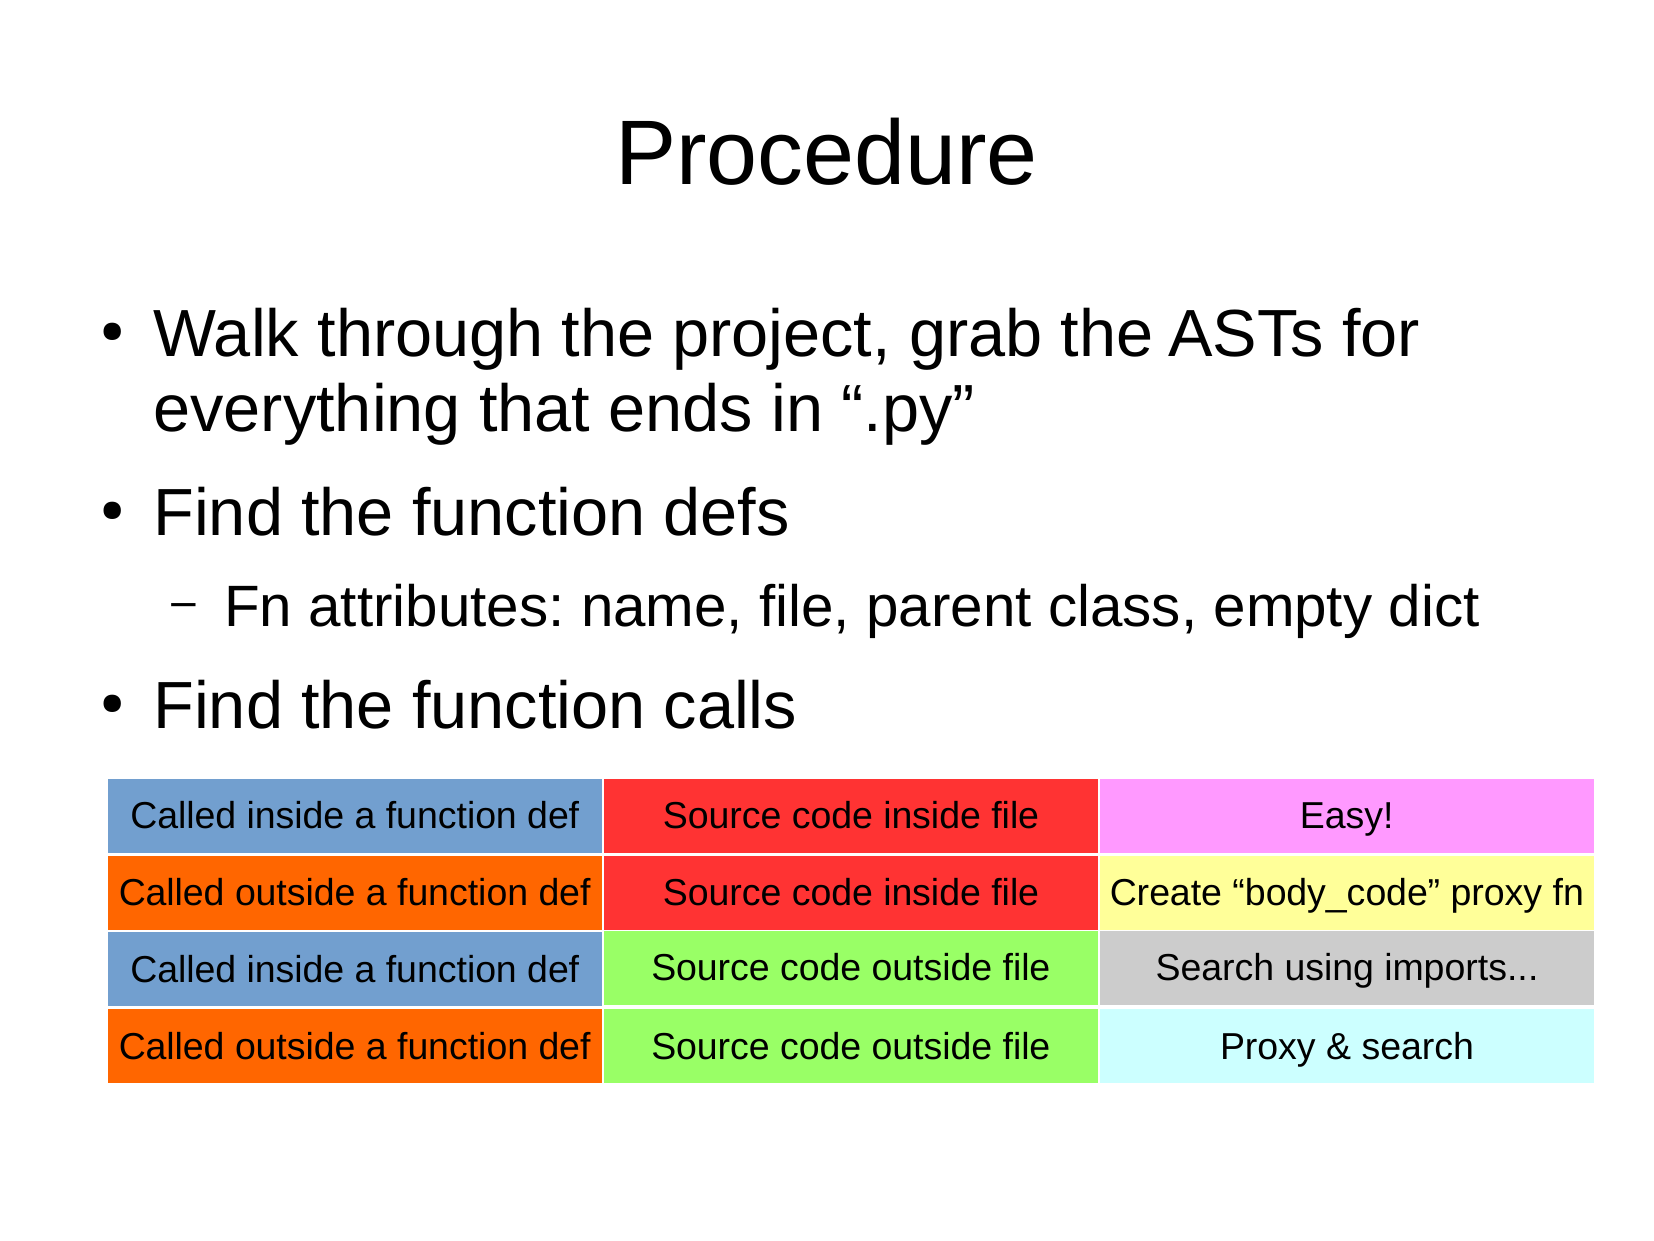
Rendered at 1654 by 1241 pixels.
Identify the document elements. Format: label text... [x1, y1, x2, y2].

text_box Easy! [1099, 778, 1595, 854]
text_box Source code outside file [603, 1008, 1099, 1084]
text_box Source code inside file [603, 855, 1099, 931]
list Walk through the project, grab the ASTs for everything that ends in “.py” Find the function defs Fn attributes: name, file, parent class, empty dict Find the function calls [82, 296, 1571, 1016]
title Procedure [82, 49, 1571, 257]
text_box Proxy & search [1099, 1008, 1595, 1084]
text_box Called inside a function def [107, 778, 603, 854]
text_box Search using imports... [1099, 931, 1595, 1006]
text_box Called inside a function def [107, 931, 603, 1007]
text_box Source code inside file [603, 778, 1099, 854]
text_box Source code outside file [603, 931, 1099, 1006]
text_box Create “body_code” proxy fn [1099, 855, 1595, 931]
text_box Called outside a function def [107, 855, 603, 931]
text_box Called outside a function def [107, 1008, 603, 1084]
